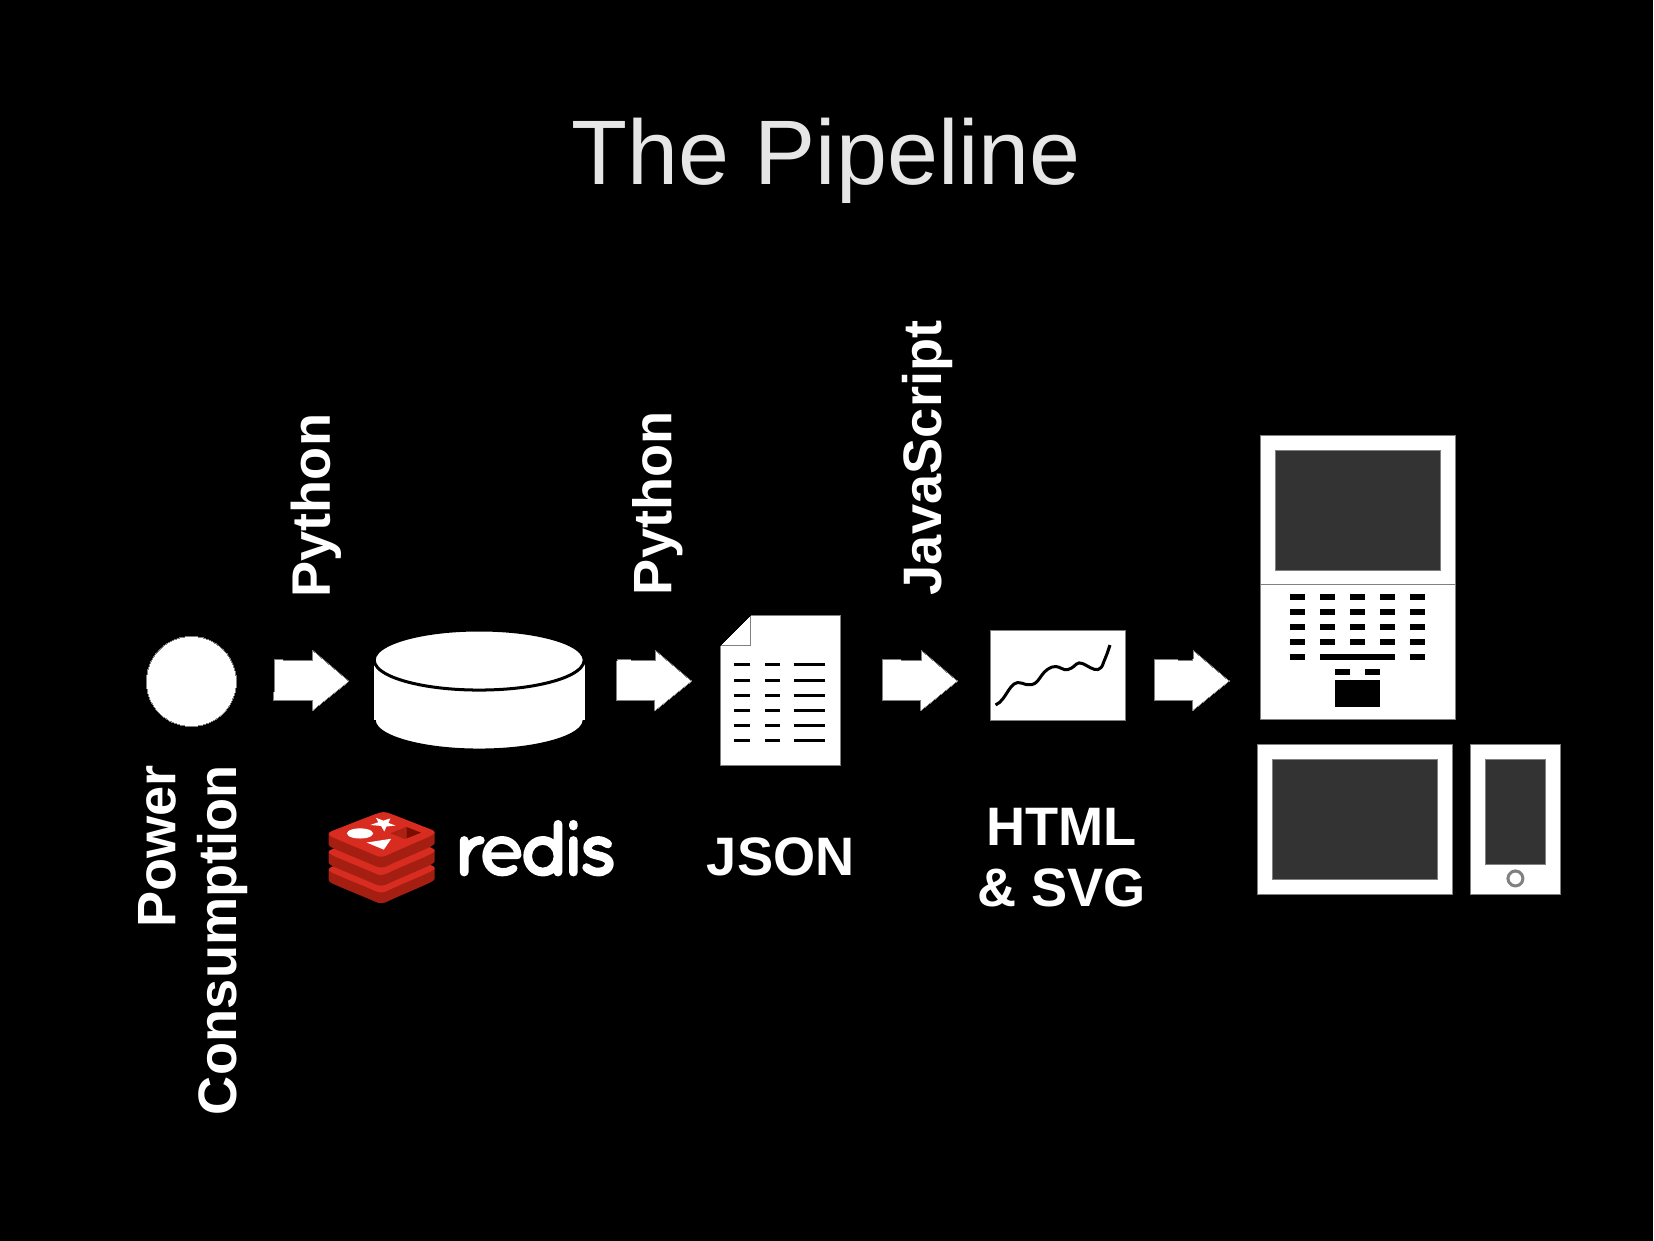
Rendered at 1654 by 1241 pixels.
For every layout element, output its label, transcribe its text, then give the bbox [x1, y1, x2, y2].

text_box [616, 650, 692, 711]
text_box Power Consumption [119, 750, 256, 1130]
text_box Python [614, 396, 691, 610]
text_box HTML & SVG [962, 789, 1161, 931]
text_box JSON [692, 818, 870, 1150]
text_box JavaScript [884, 305, 961, 611]
text_box [690, 590, 841, 766]
text_box Python [273, 398, 349, 613]
title The Pipeline [82, 49, 1571, 257]
text_box [374, 630, 585, 751]
text_box [1257, 744, 1453, 895]
text_box [882, 650, 958, 711]
text_box [1470, 744, 1561, 895]
text_box [1154, 650, 1230, 711]
text_box [146, 636, 237, 727]
text_box [273, 650, 349, 711]
text_box [1260, 435, 1456, 720]
text_box [990, 630, 1126, 721]
picture [328, 812, 614, 904]
